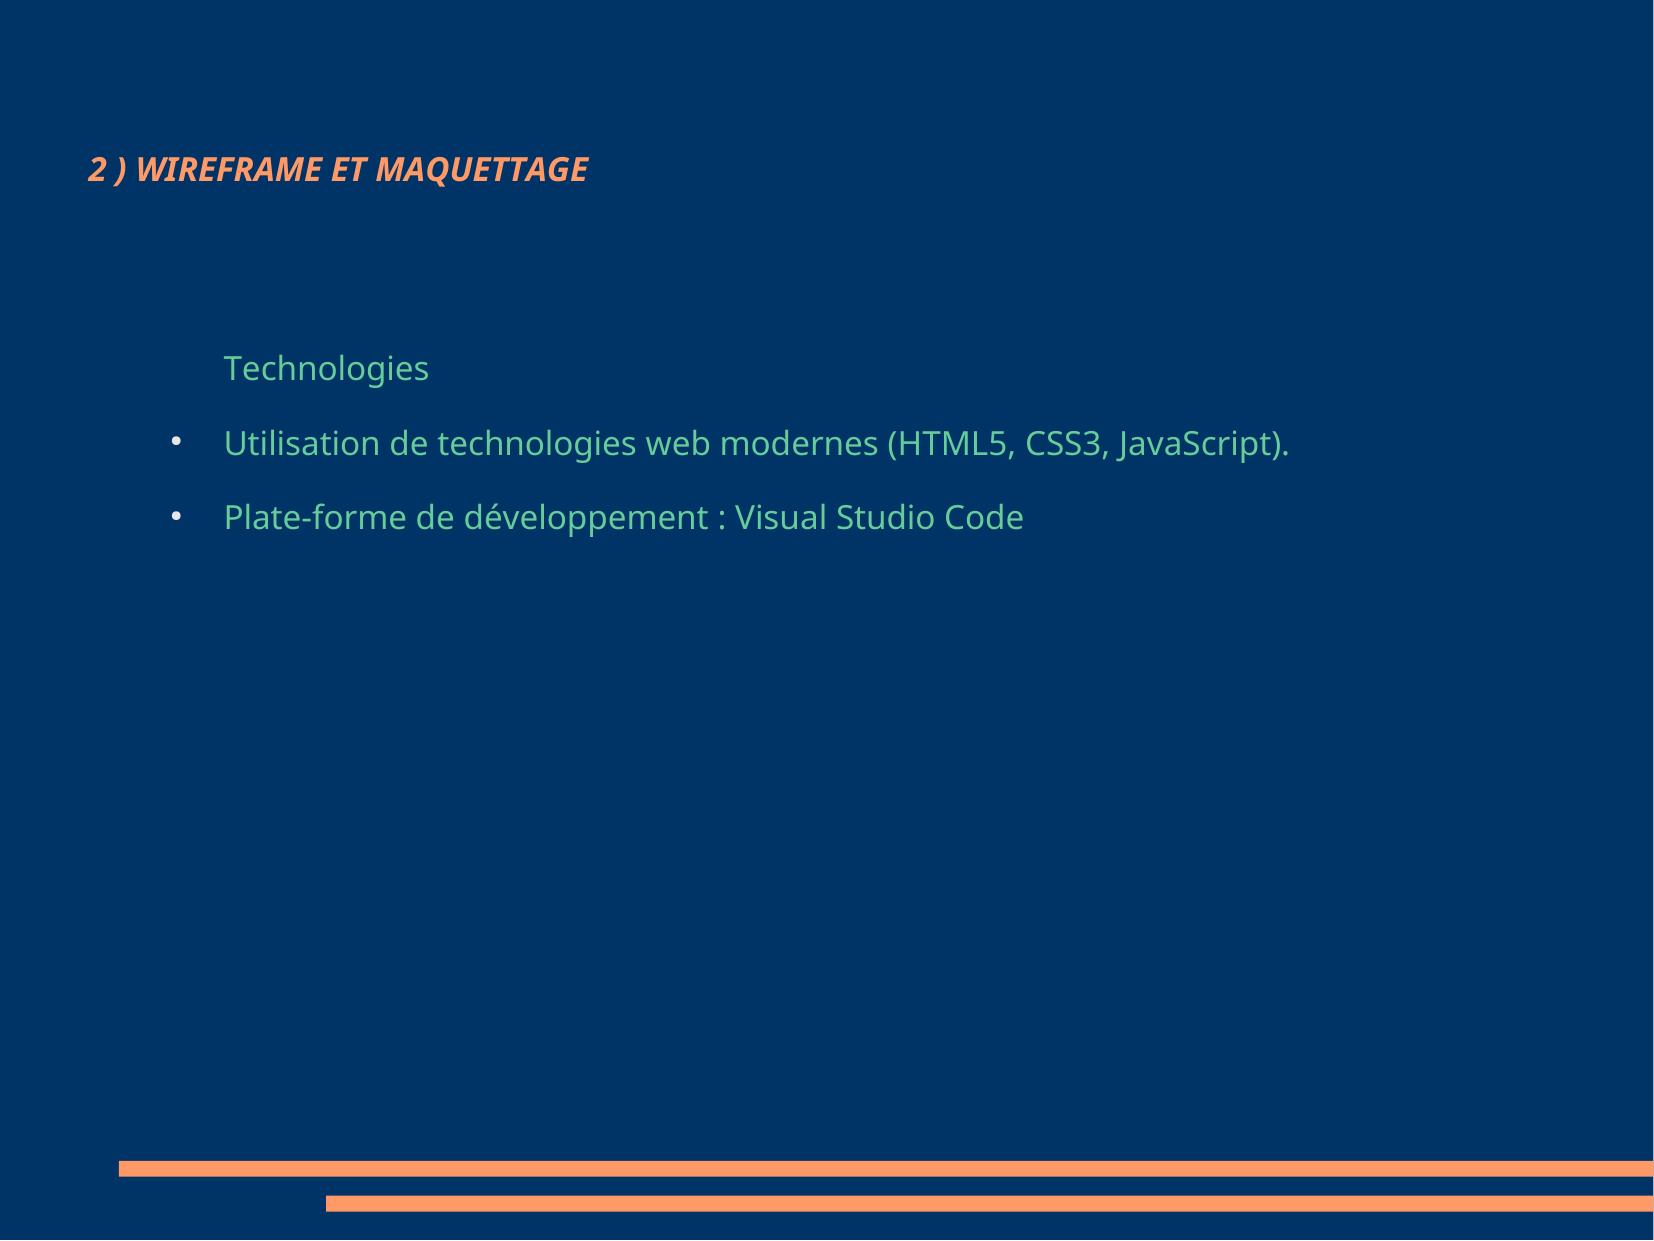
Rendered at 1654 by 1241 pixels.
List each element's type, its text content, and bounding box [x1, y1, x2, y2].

list Technologies Utilisation de technologies web modernes (HTML5, CSS3, JavaScript). Plate-forme de développement : Visual Studio Code [152, 344, 1534, 1127]
title 2 ) WIREFRAME ET MAQUETTAGE [88, 64, 1534, 272]
